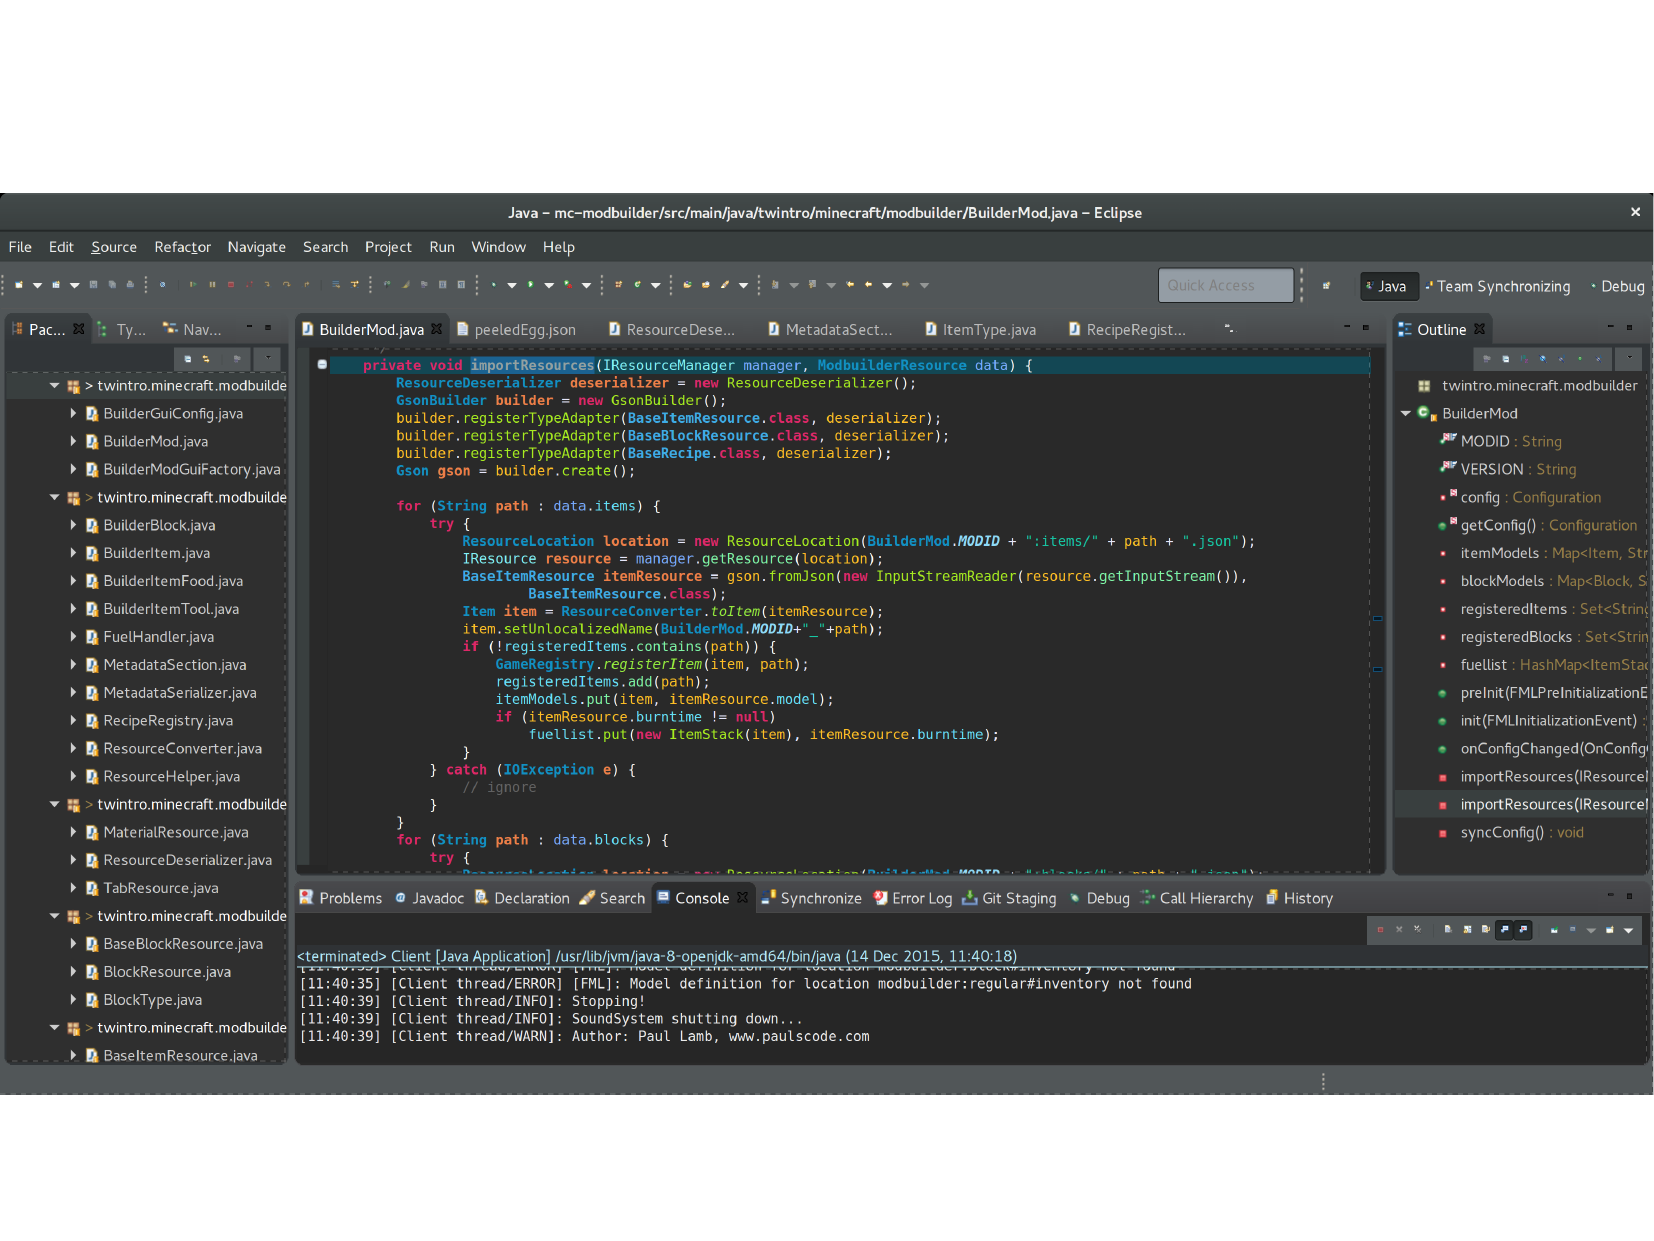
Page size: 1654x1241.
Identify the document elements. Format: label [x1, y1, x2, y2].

picture [0, 193, 1654, 1096]
